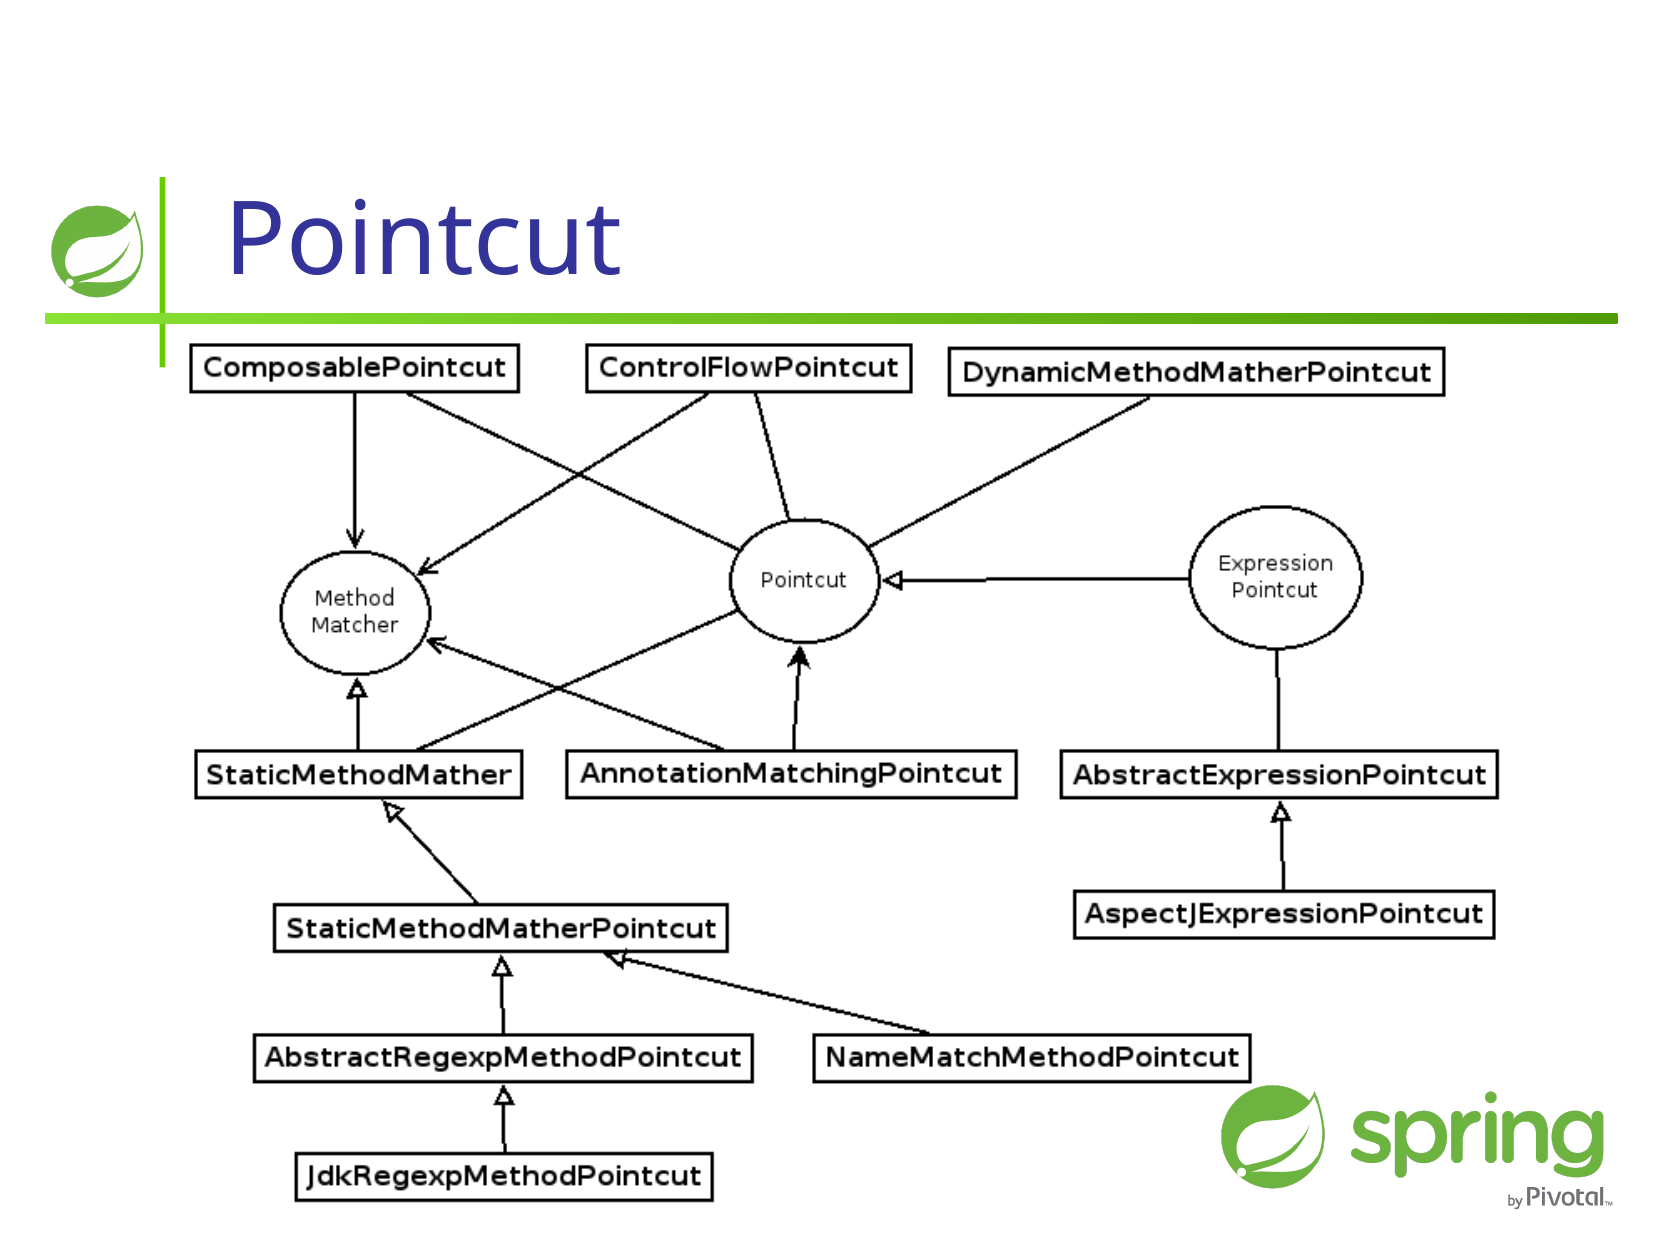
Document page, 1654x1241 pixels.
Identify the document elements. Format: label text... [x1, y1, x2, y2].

title Pointcut [208, 38, 1618, 304]
picture [188, 342, 1618, 1212]
